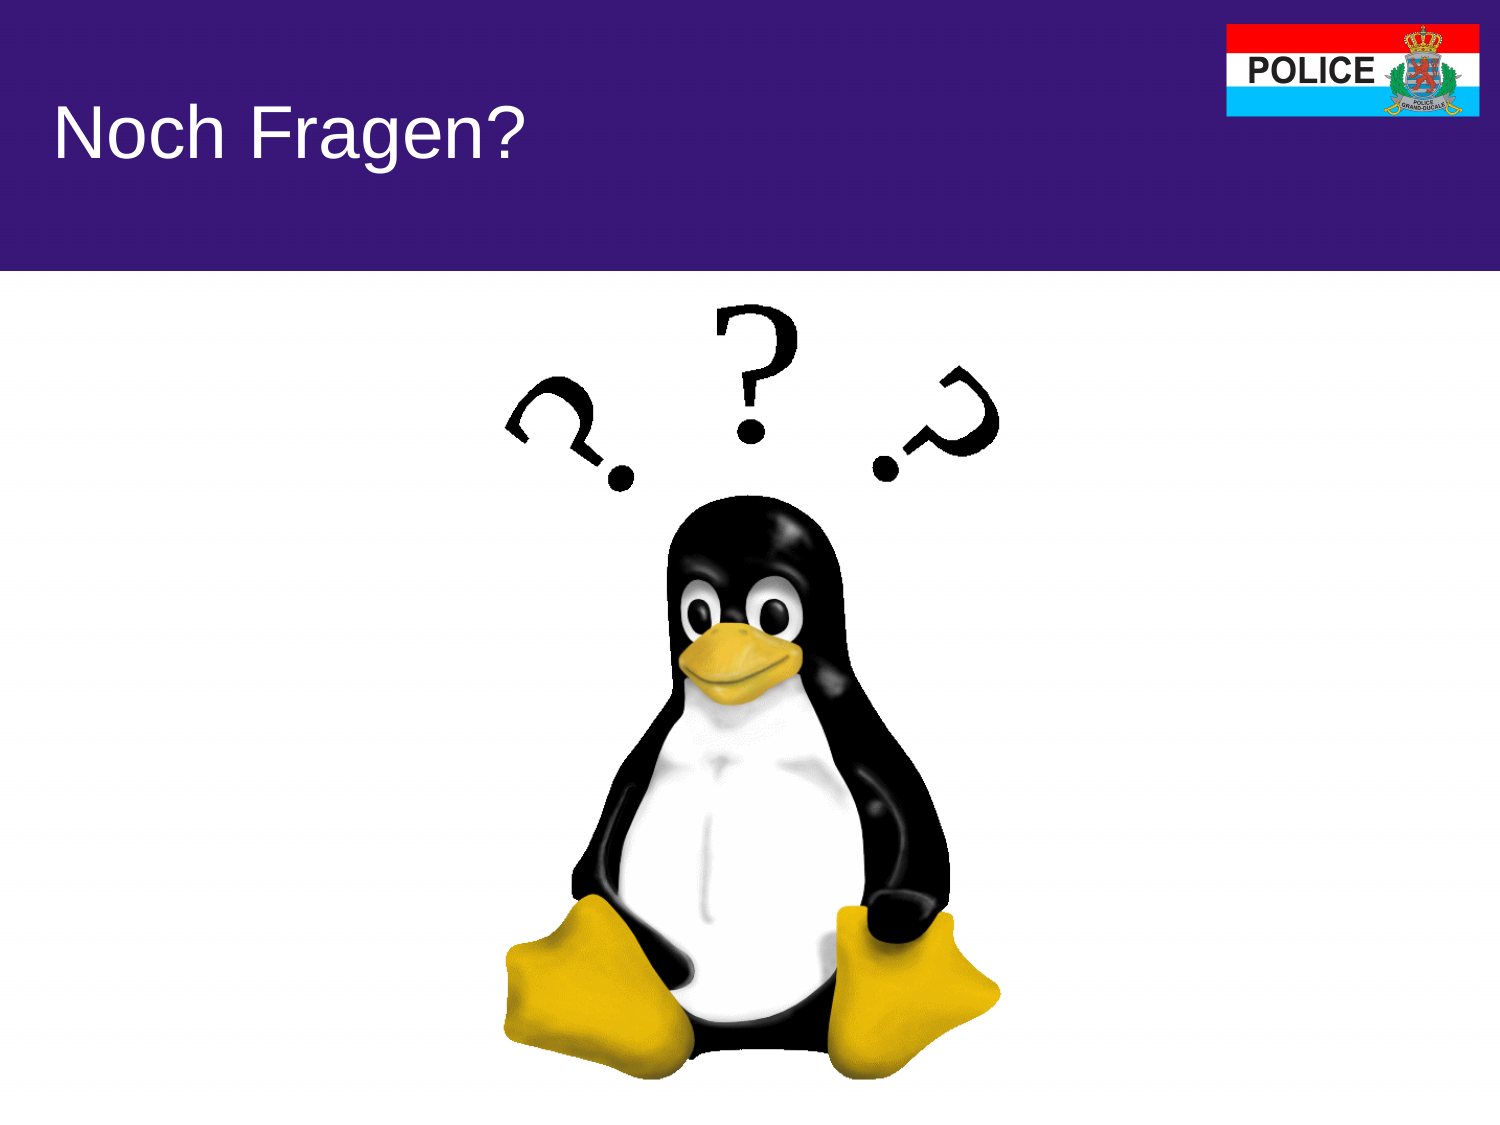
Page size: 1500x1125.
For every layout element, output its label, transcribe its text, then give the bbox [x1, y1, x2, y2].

picture [0, 0, 1500, 1125]
title Noch Fragen? [37, 2, 1201, 263]
